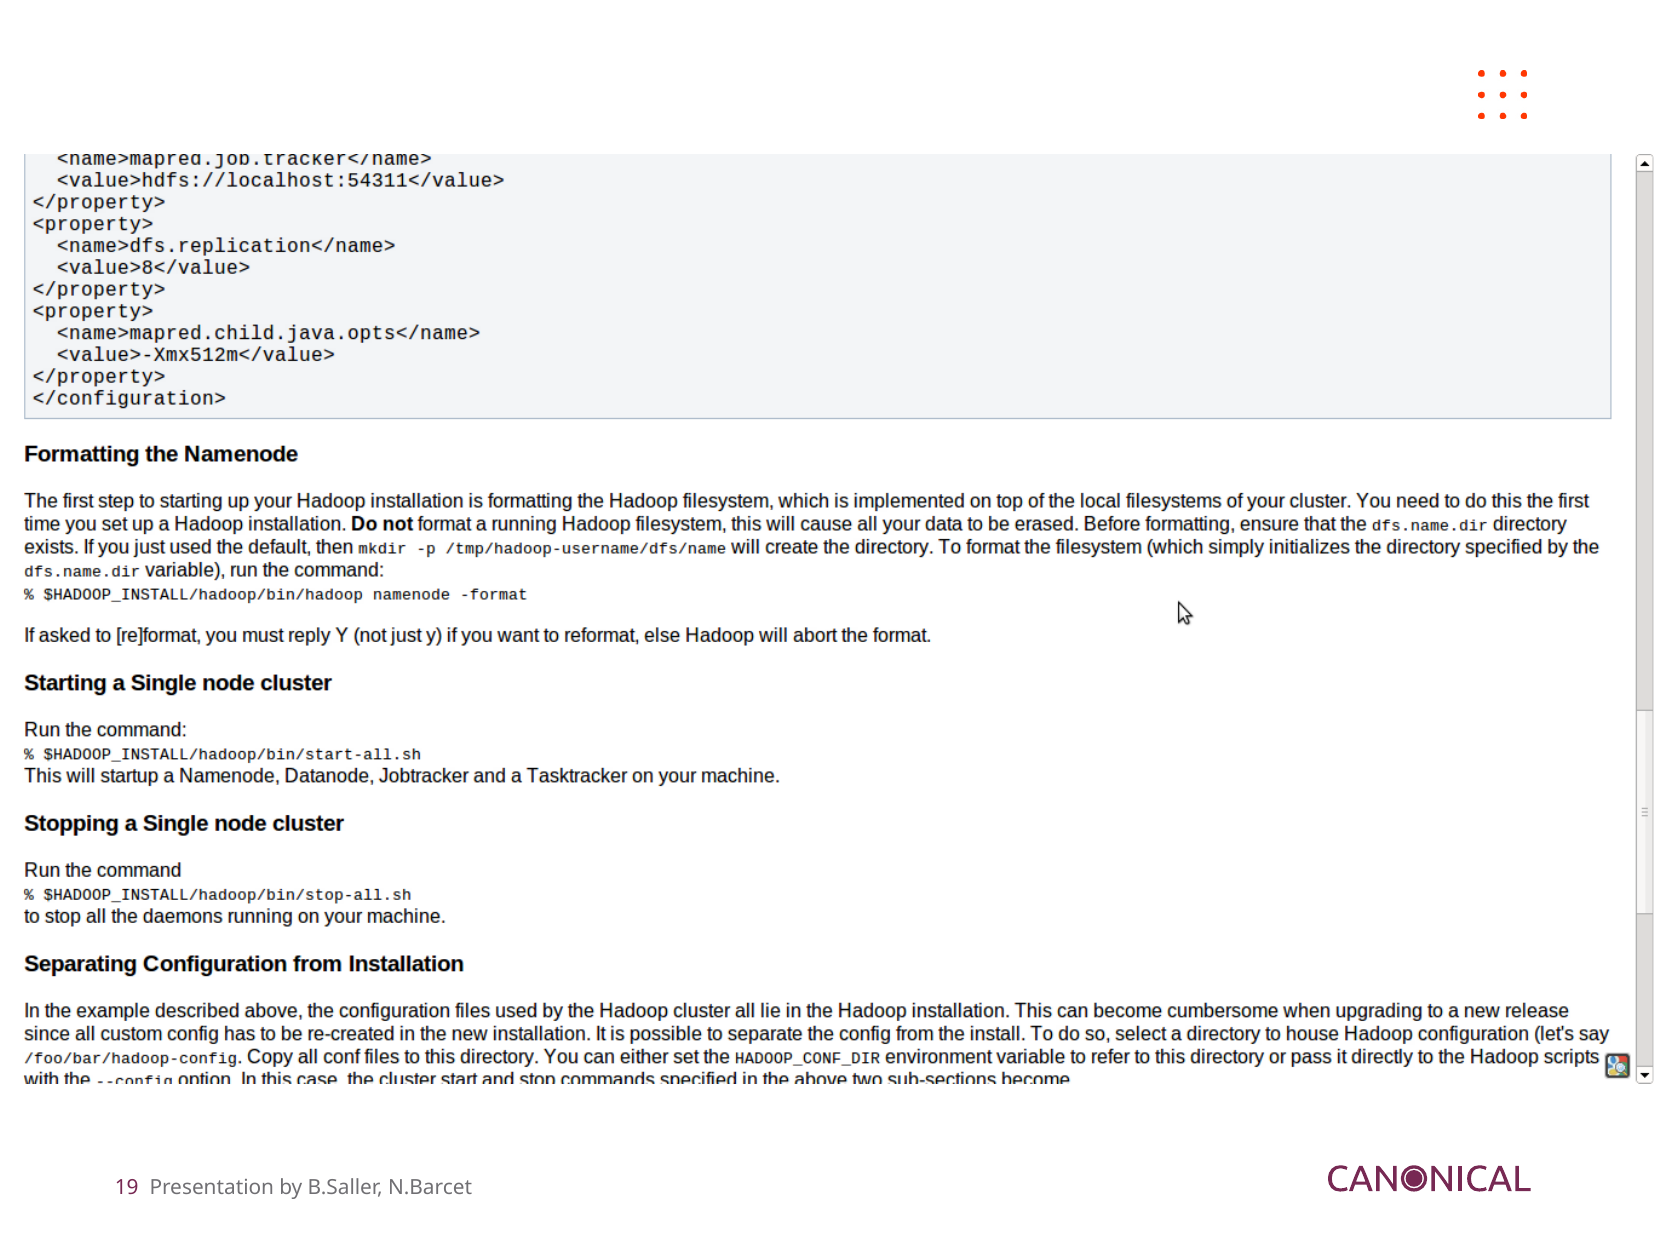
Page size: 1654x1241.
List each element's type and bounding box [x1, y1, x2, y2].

picture [1478, 70, 1527, 119]
picture [0, 154, 1654, 1084]
